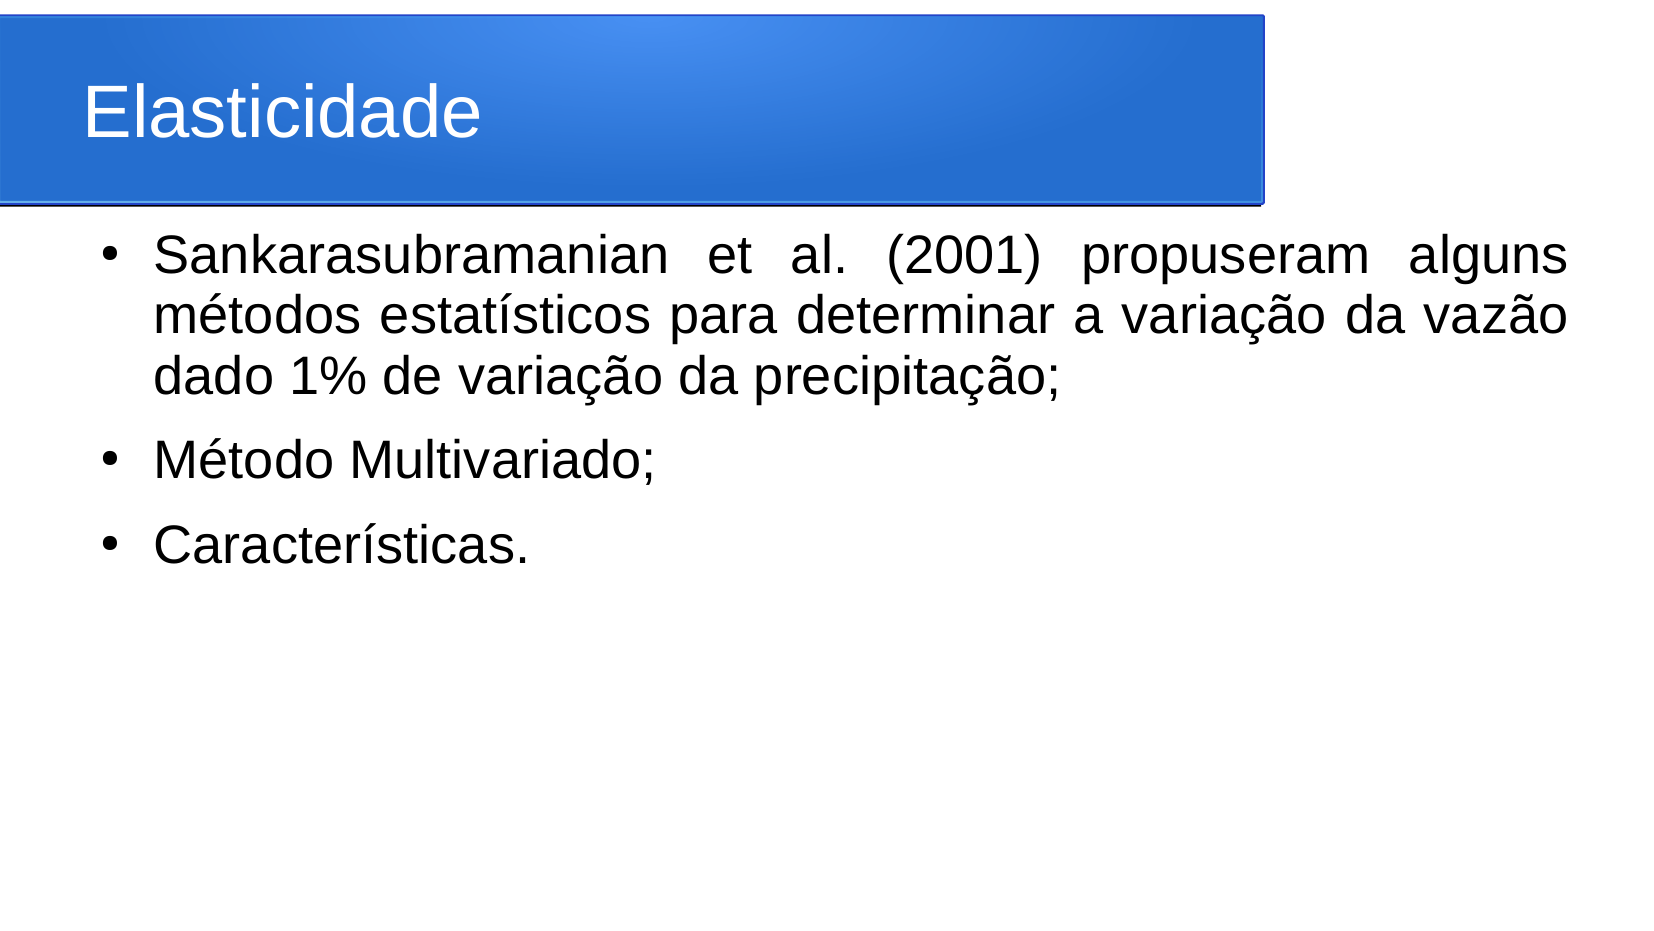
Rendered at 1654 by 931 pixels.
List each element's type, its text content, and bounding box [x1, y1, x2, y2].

title Elasticidade [82, 35, 1235, 189]
list Sankarasubramanian et al. (2001) propuseram alguns métodos estatísticos para determinar a variação da vazão dado 1% de variação da precipitação; Método Multivariado; Características. [82, 224, 1571, 764]
